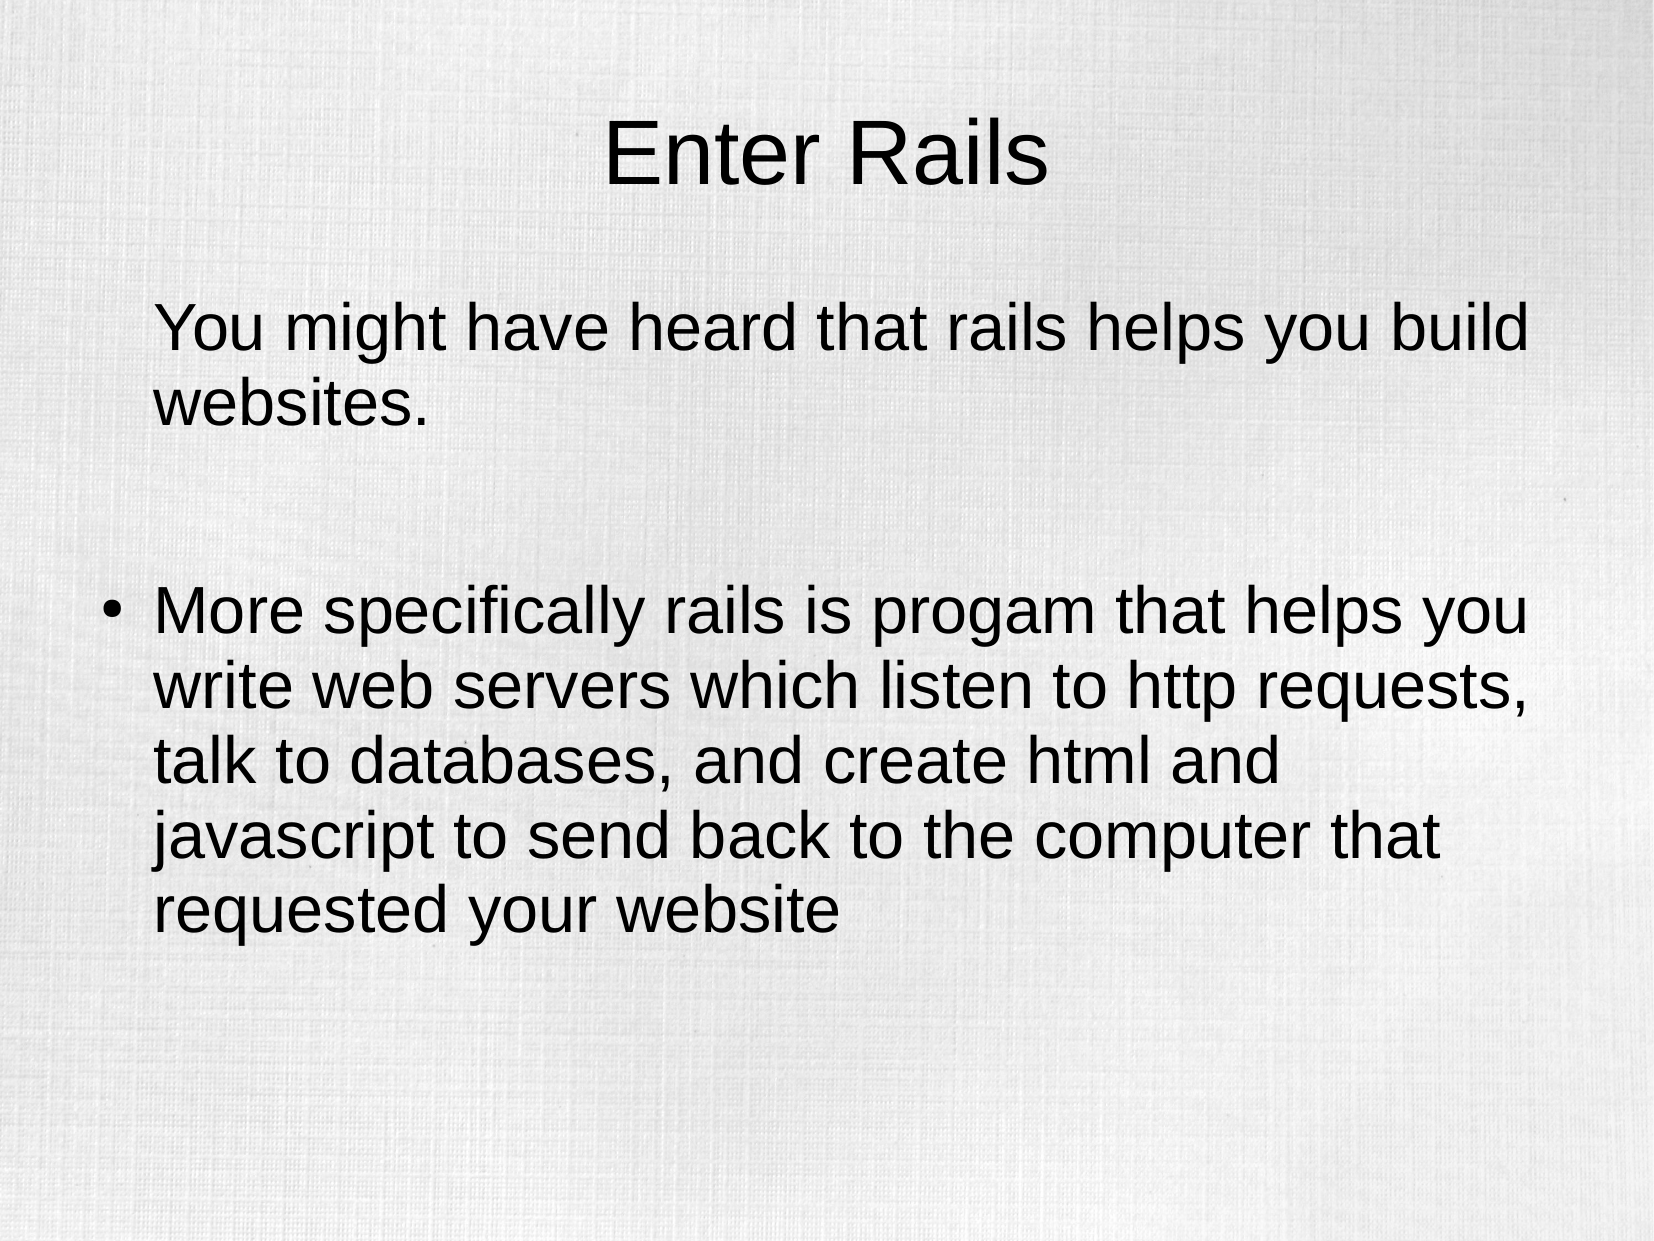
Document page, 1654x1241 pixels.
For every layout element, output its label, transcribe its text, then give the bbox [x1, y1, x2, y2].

list You might have heard that rails helps you build websites. More specifically rails is progam that helps you write web servers which listen to http requests, talk to databases, and create html and javascript to send back to the computer that requested your website [82, 290, 1538, 1010]
title Enter Rails [82, 49, 1571, 257]
picture [0, 0, 1654, 1241]
